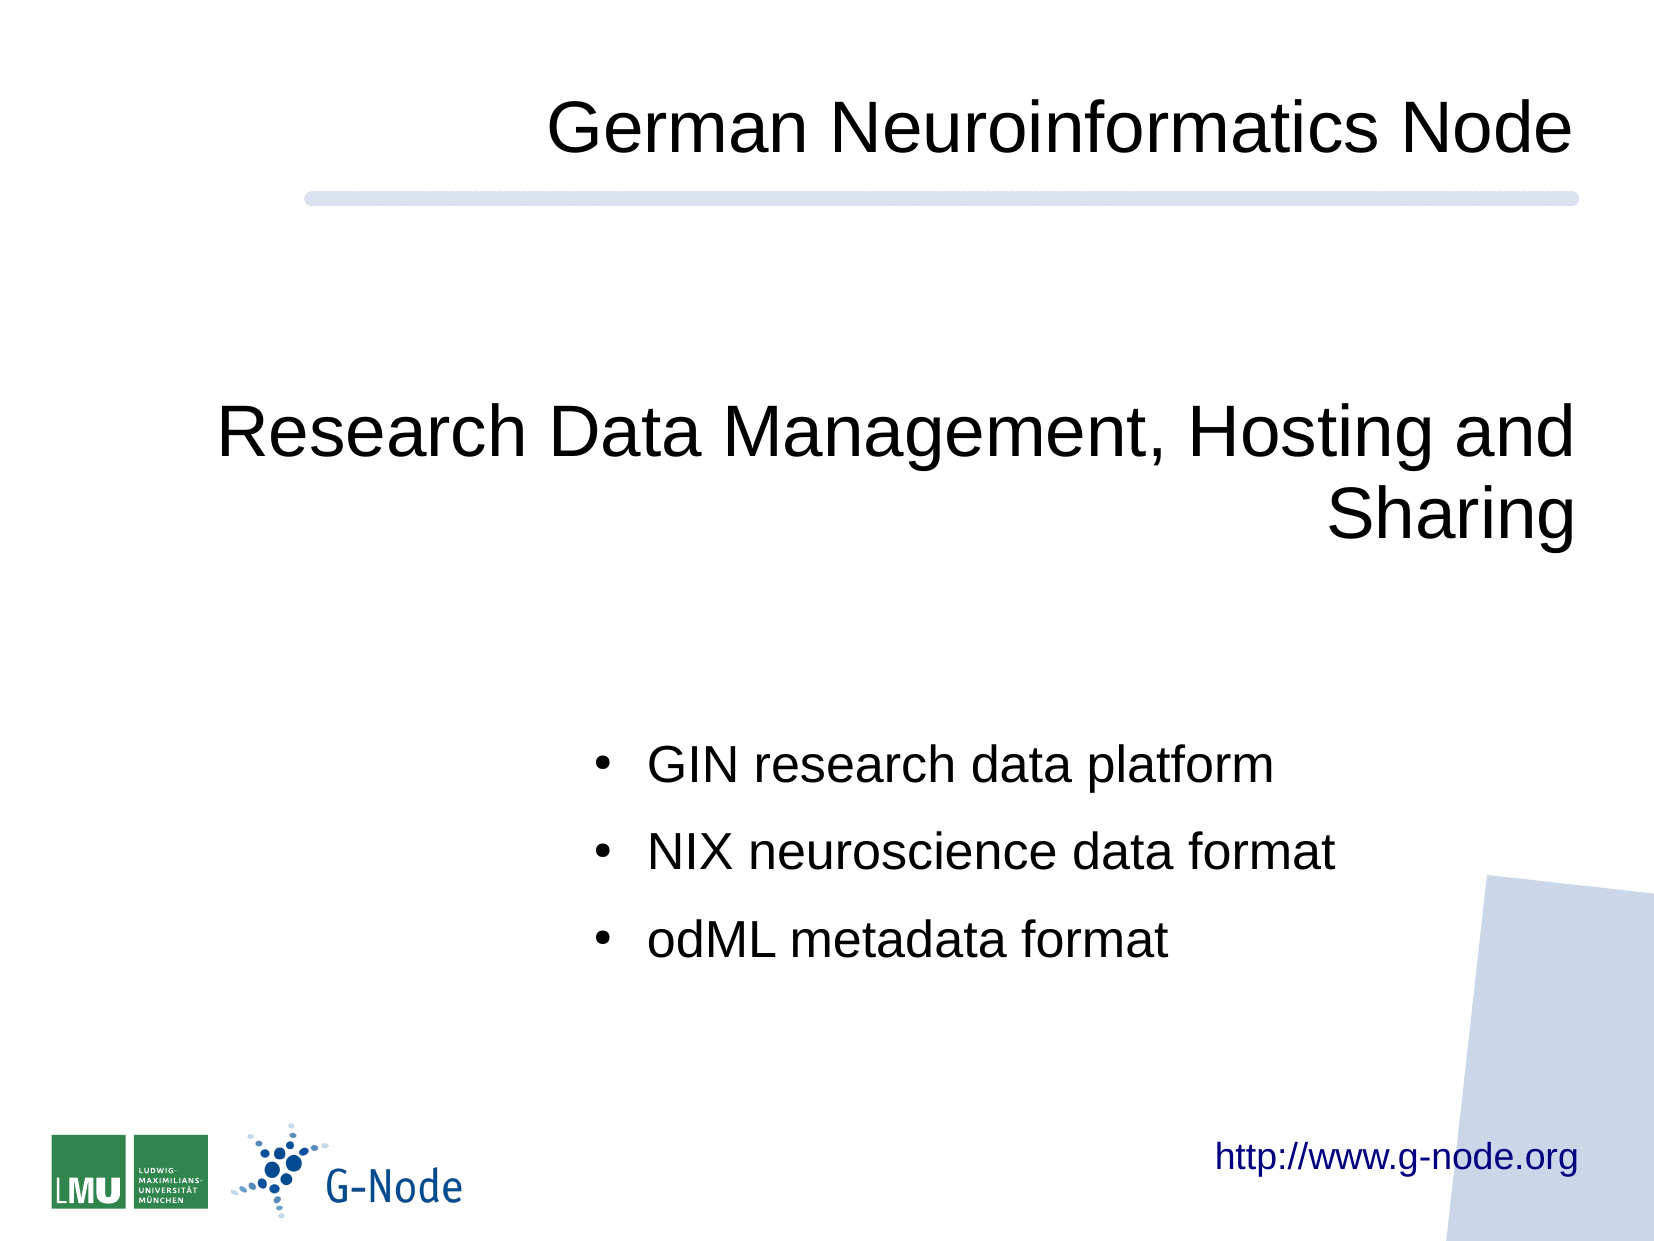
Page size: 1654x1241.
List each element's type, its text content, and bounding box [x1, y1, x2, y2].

text_box http://www.g-node.org [1200, 1128, 1625, 1186]
picture [230, 1123, 467, 1219]
list GIN research data platform NIX neuroscience data format odML metadata format [575, 735, 1460, 1030]
text_box Research Data Management, Hosting and Sharing [89, 309, 1578, 601]
text_box German Neuroinformatics Node [87, 30, 1576, 226]
